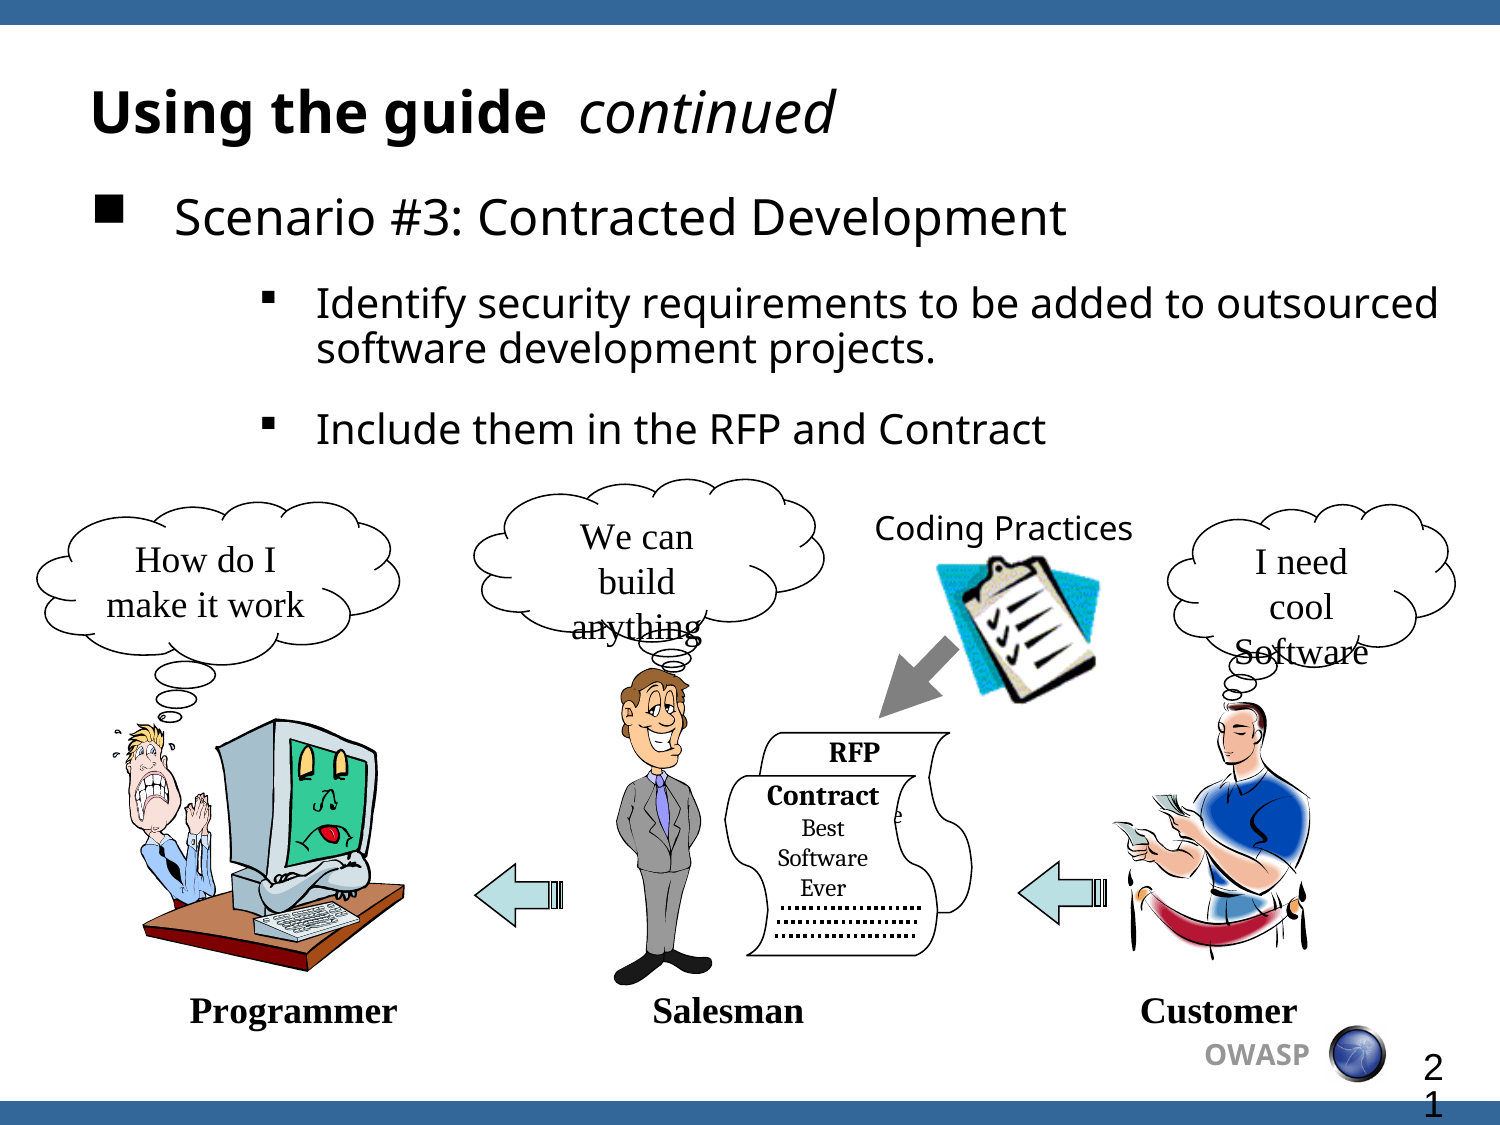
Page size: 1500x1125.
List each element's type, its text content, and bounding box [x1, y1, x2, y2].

text_box How do I make it work [156, 690, 197, 709]
text_box [724, 777, 742, 864]
text_box [552, 882, 557, 909]
list Scenario #3: Contracted Development Identify security requirements to be added to outsourced software development projects. Include them in the RFP and Contract [74, 184, 1463, 462]
text_box [760, 734, 776, 769]
text_box [939, 732, 950, 742]
picture [1325, 1024, 1388, 1083]
text_box [905, 775, 916, 785]
picture [928, 554, 1103, 709]
text_box [1018, 861, 1093, 925]
text_box RFP Best Software Ever [776, 725, 939, 837]
text_box Customer [1125, 978, 1338, 1040]
picture [612, 664, 715, 988]
title Using the guide continued [75, 45, 1426, 176]
text_box [474, 863, 549, 927]
text_box Programmer [174, 978, 438, 1040]
text_box I need cool Software [1167, 504, 1456, 701]
text_box Salesman [637, 978, 826, 1040]
text_box We can build anything [473, 479, 824, 672]
text_box How do I make it work [36, 502, 400, 689]
text_box [746, 813, 972, 956]
text_box Contract Best Software Ever [742, 769, 905, 880]
text_box Coding Practices [859, 499, 1165, 555]
picture [1112, 701, 1313, 961]
picture [112, 714, 405, 972]
text_box [1095, 880, 1101, 906]
